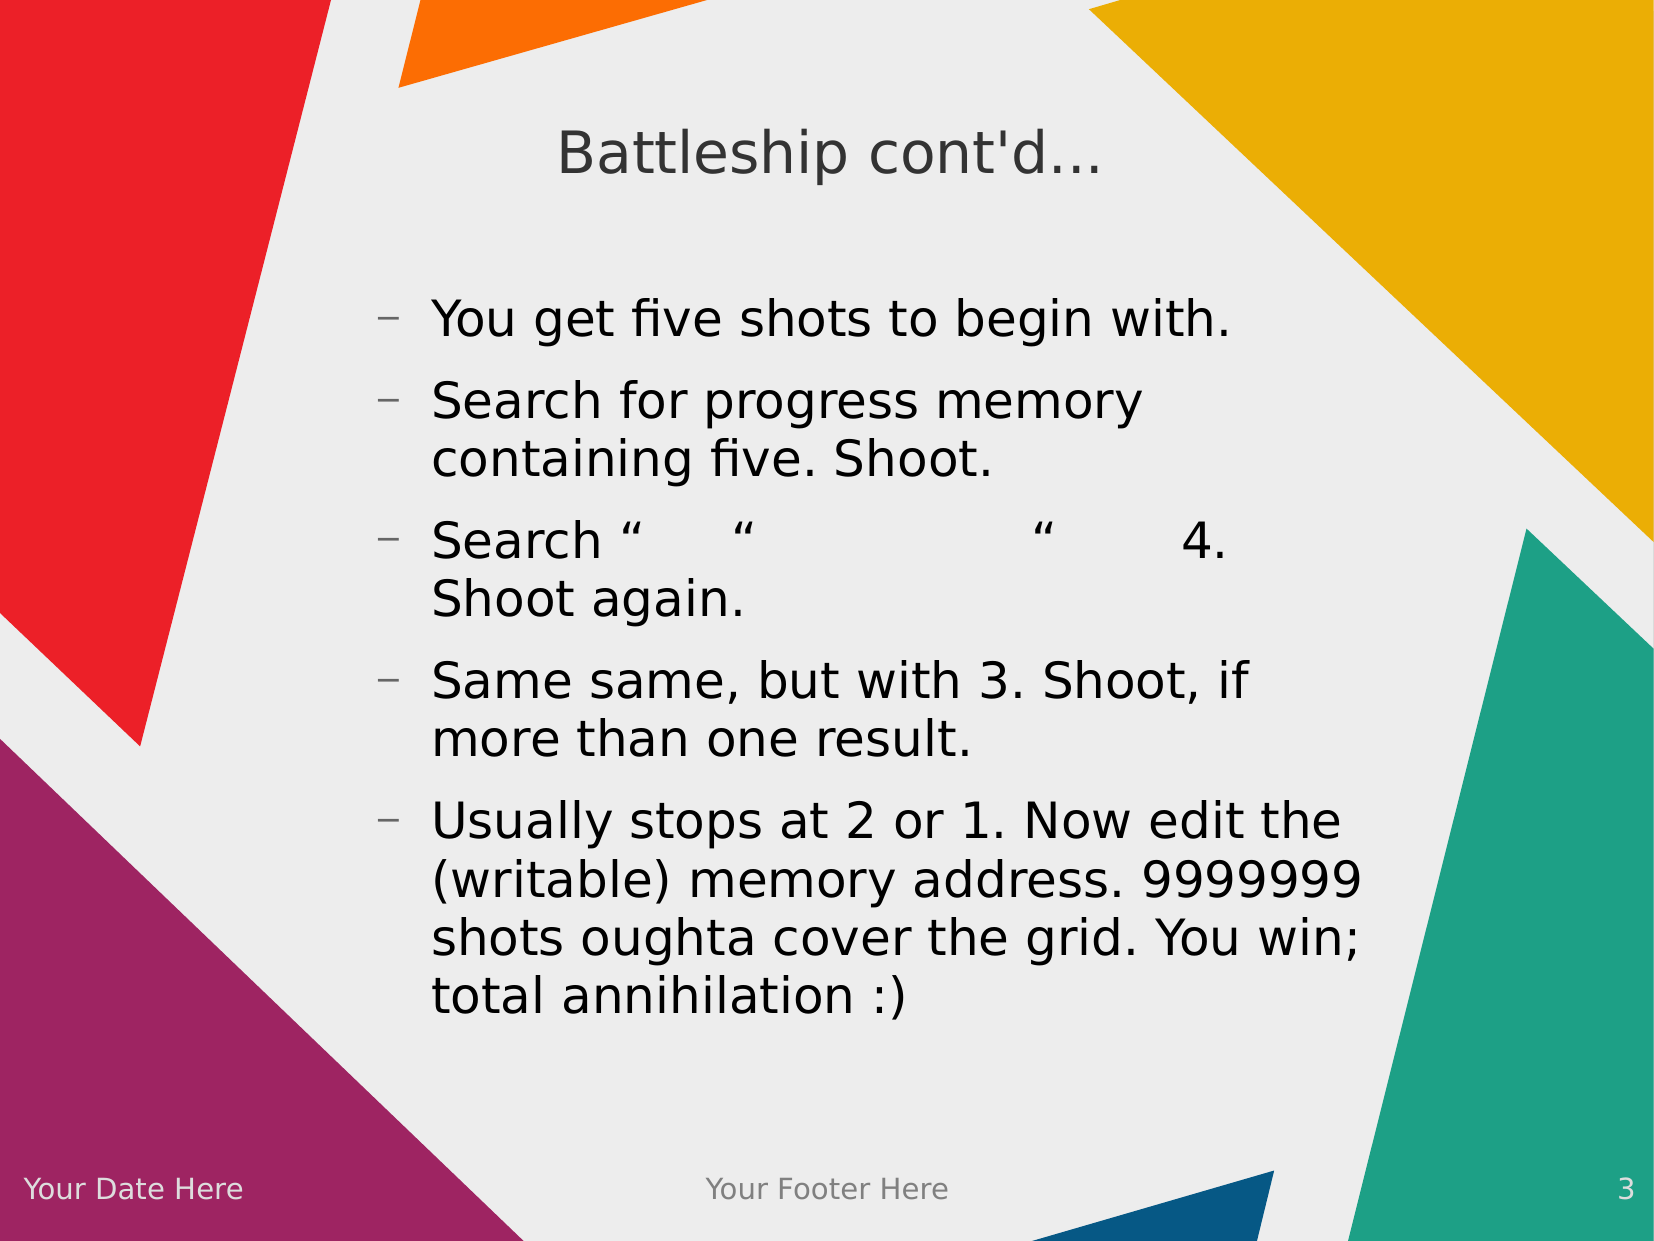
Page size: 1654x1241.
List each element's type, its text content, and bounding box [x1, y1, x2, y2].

list You get five shots to begin with. Search for progress memory containing five. Shoot. Search “ “ “ 4. Shoot again. Same same, but with 3. Shoot, if more than one result. Usually stops at 2 or 1. Now edit the (writable) memory address. 9999999 shots oughta cover the grid. You win; total annihilation :) [289, 290, 1372, 1090]
title Battleship cont'd... [289, 49, 1372, 257]
